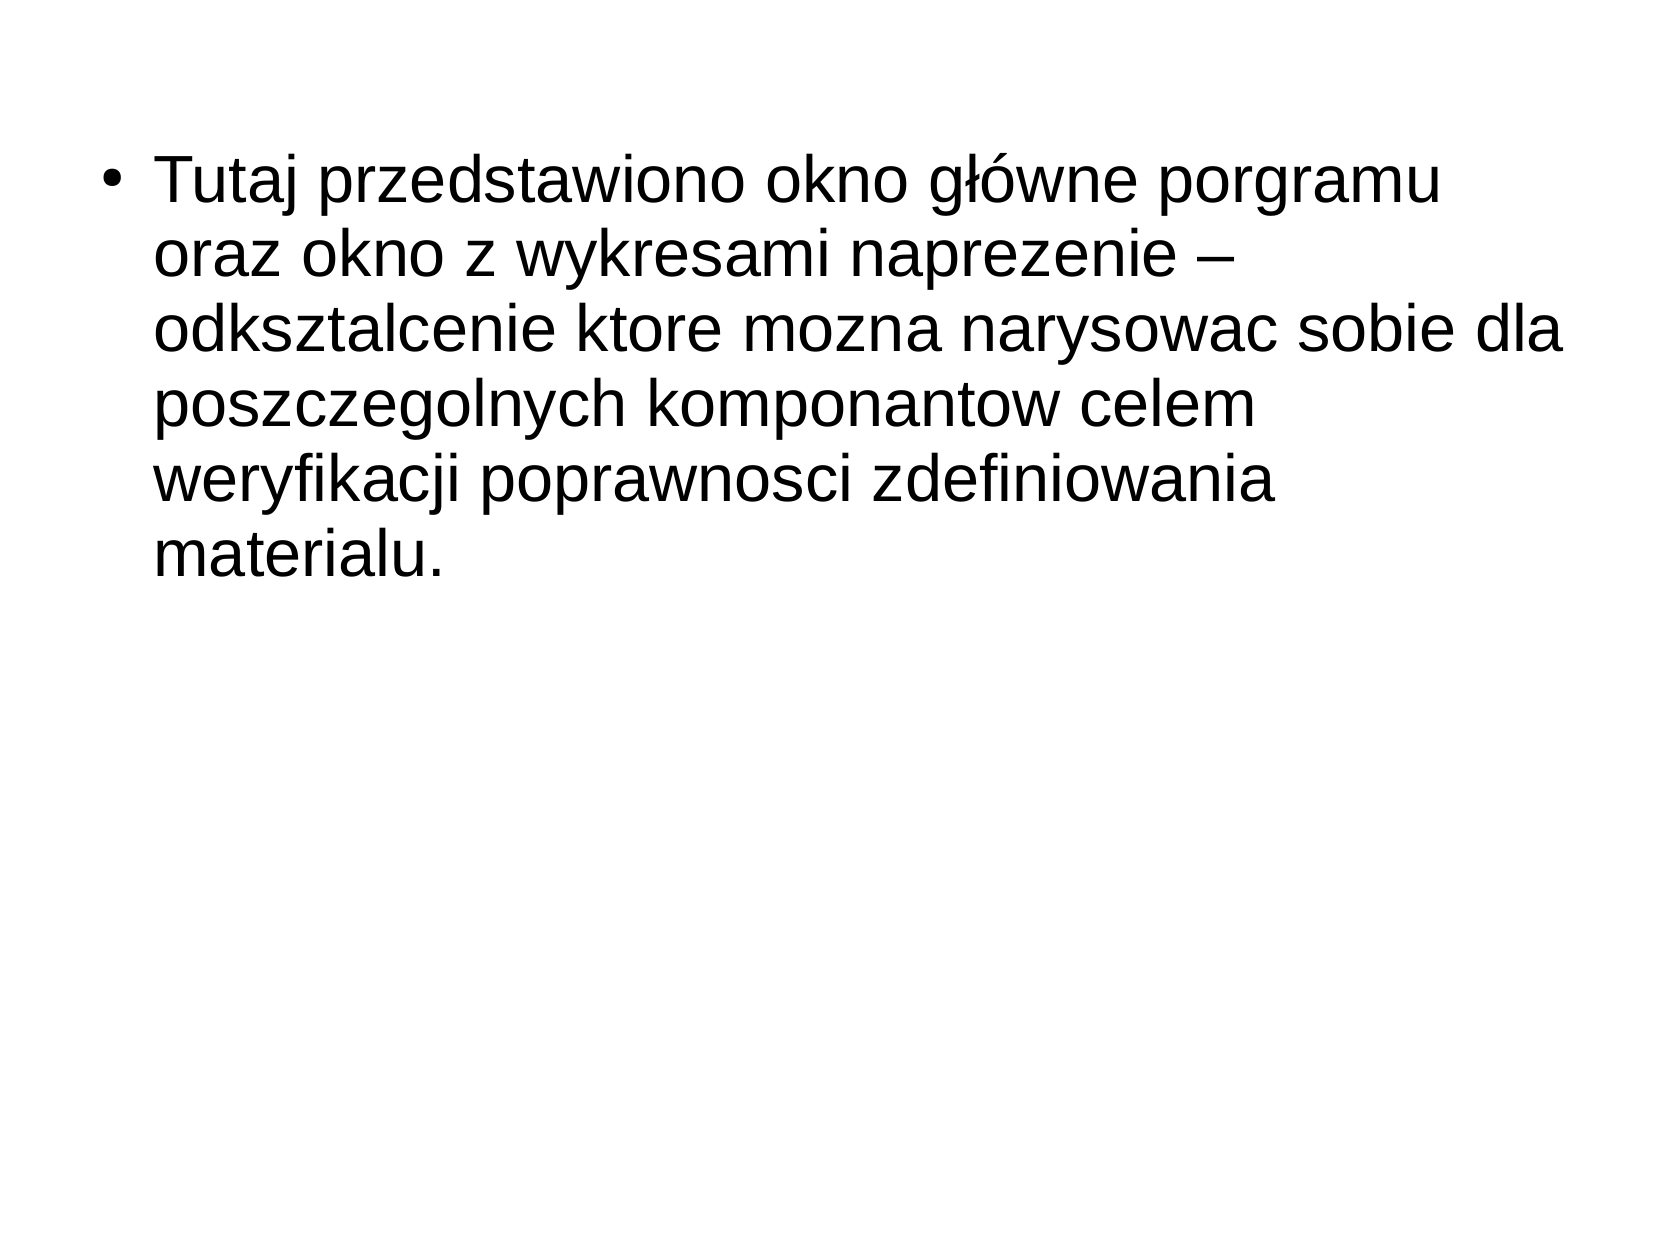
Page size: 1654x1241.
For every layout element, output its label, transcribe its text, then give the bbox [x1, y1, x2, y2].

list Tutaj przedstawiono okno główne porgramu oraz okno z wykresami naprezenie – odksztalcenie ktore mozna narysowac sobie dla poszczegolnych komponantow celem weryfikacji poprawnosci zdefiniowania materialu. [82, 141, 1571, 961]
